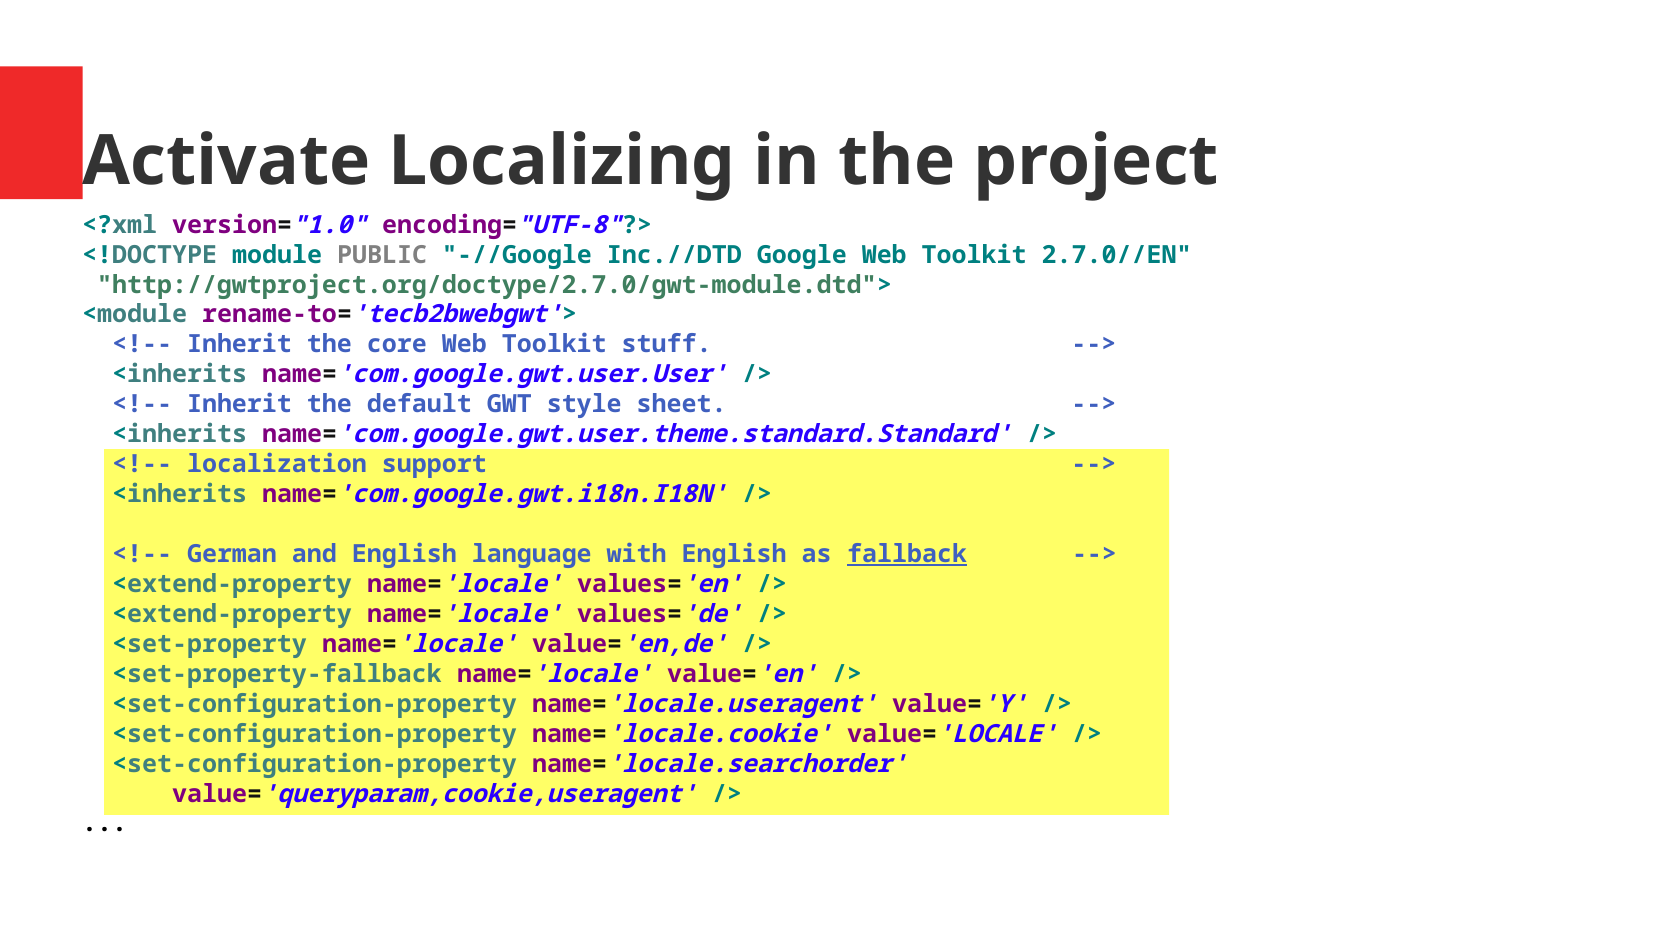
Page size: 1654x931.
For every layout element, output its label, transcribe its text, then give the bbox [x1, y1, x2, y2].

title Activate Localizing in the project [82, 14, 1571, 200]
text_box <?xml version="1.0" encoding="UTF-8"?> <!DOCTYPE module PUBLIC "-//Google Inc.//DTD Google Web Toolkit 2.7.0//EN" "http://gwtproject.org/doctype/2.7.0/gwt-module.dtd"> <module rename-to='tecb2bwebgwt'> <!-- Inherit the core Web Toolkit stuff. --> <inherits name='com.google.gwt.user.User' /> <!-- Inherit the default GWT style sheet. --> <inherits name='com.google.gwt.user.theme.standard.Standard' /> <!-- localization support --> <inherits name='com.google.gwt.i18n.I18N' /> <!-- German and English language with English as fallback --> <extend-property name='locale' values='en' /> <extend-property name='locale' values='de' /> <set-property name='locale' value='en,de' /> <set-property-fallback name='locale' value='en' /> <set-configuration-property name='locale.useragent' value='Y' /> <set-configuration-property name='locale.cookie' value='LOCALE' /> <set-configuration-property name='locale.searchorder' value='queryparam,cookie,useragent' /> ... [67, 200, 1602, 850]
